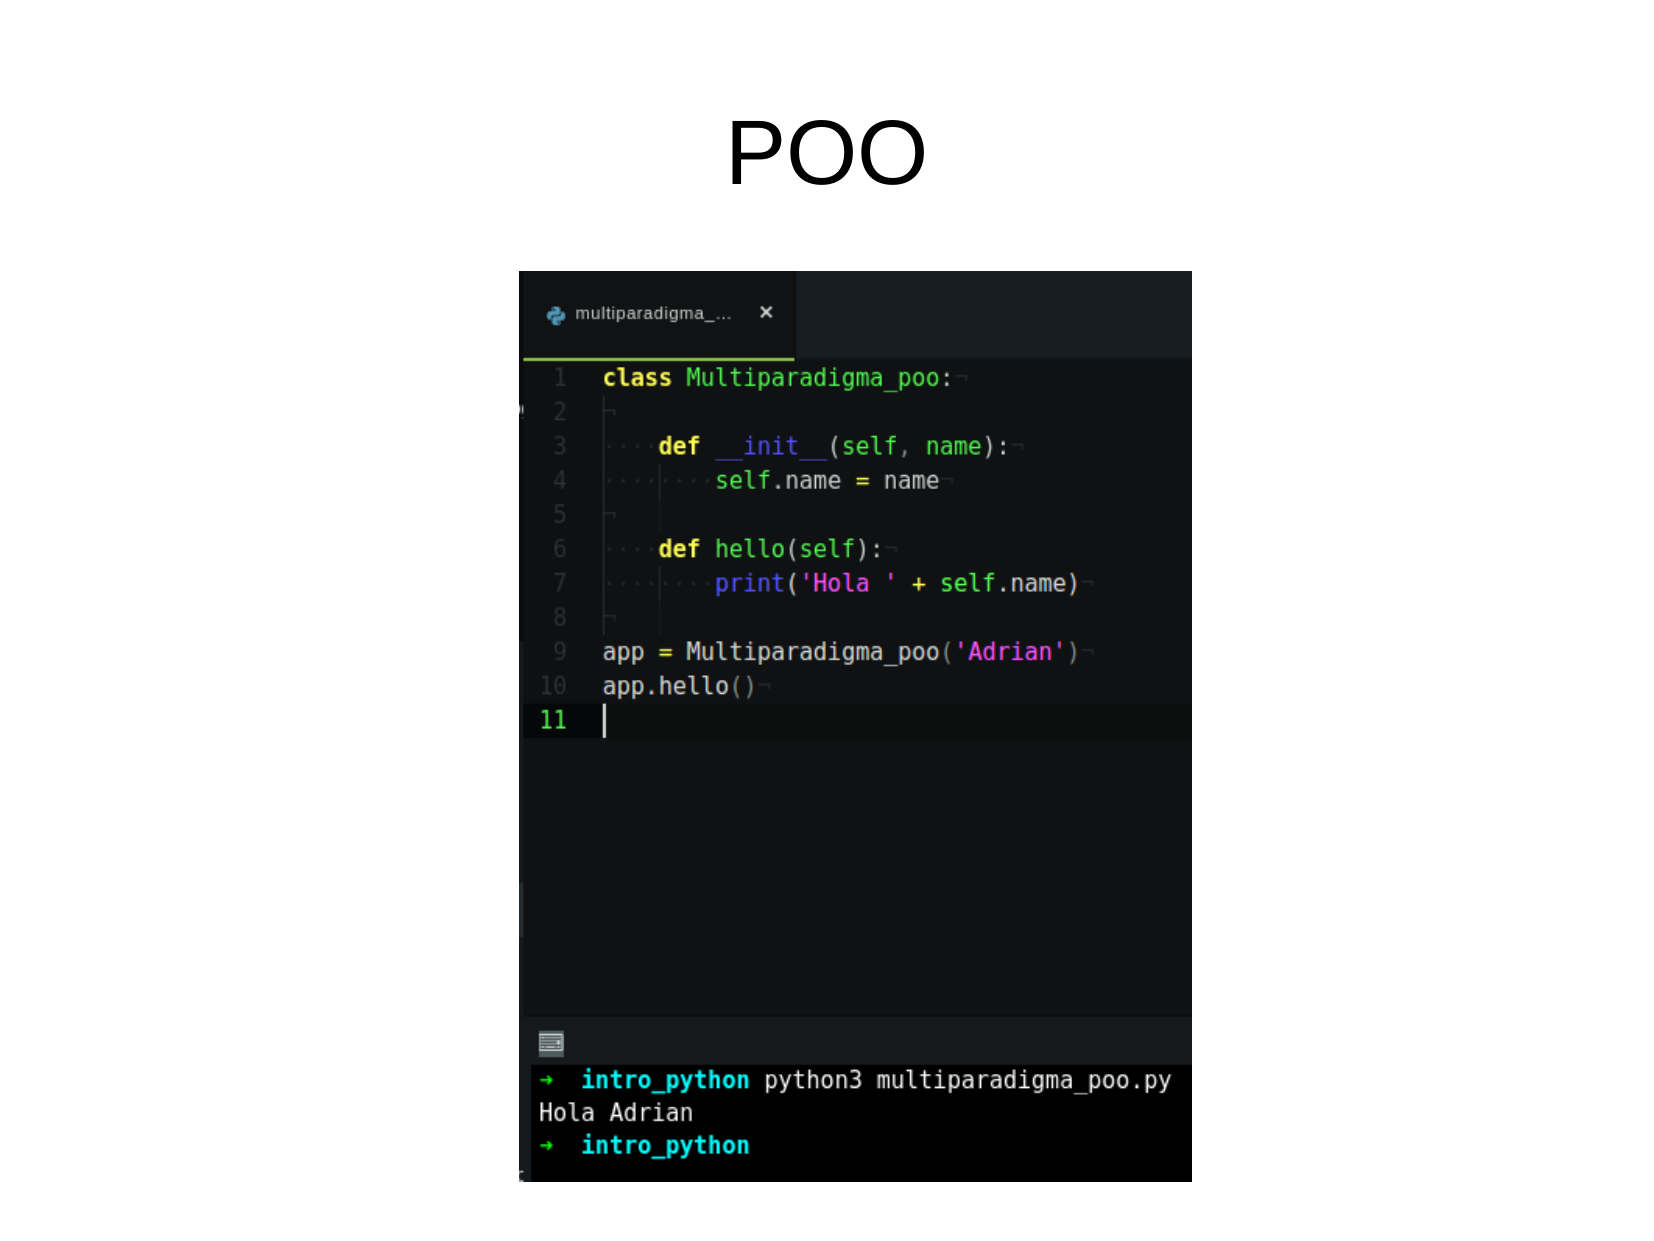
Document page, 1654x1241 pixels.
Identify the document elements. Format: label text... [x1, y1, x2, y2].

title POO [82, 49, 1571, 257]
picture [519, 271, 1192, 1182]
